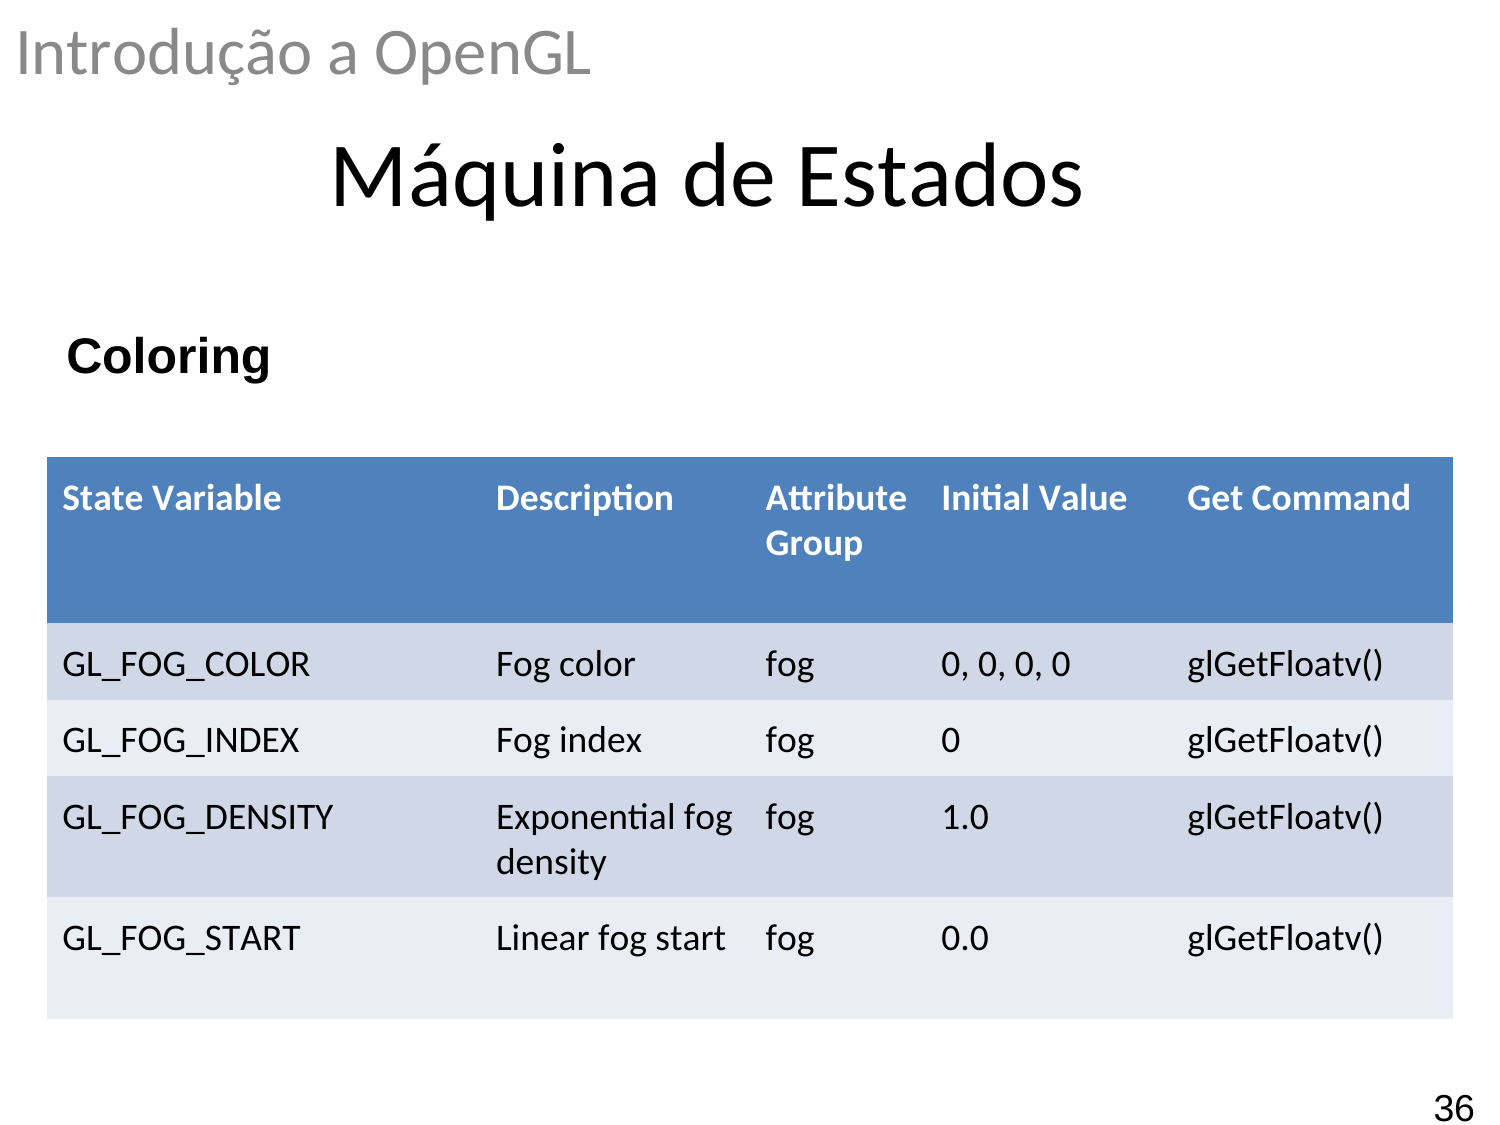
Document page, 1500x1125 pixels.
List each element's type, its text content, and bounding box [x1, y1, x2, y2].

table_cell GL_FOG_START [47, 897, 480, 1019]
table_header State Variable [47, 457, 480, 623]
table_cell 0, 0, 0, 0 [926, 623, 1172, 700]
table_cell glGetFloatv() [1172, 776, 1453, 897]
table_cell glGetFloatv() [1172, 897, 1453, 1019]
table_cell GL_FOG_DENSITY [47, 776, 480, 897]
table_cell 0.0 [926, 897, 1172, 1019]
text_box 36 [1418, 1075, 1490, 1125]
table_cell fog [750, 623, 926, 700]
table_cell Exponential fog density [480, 776, 750, 897]
table_cell 1.0 [926, 776, 1172, 897]
table_header Initial Value [926, 457, 1172, 623]
table_cell glGetFloatv() [1172, 623, 1453, 700]
table_cell Fog index [480, 700, 750, 776]
text_box Introdução a OpenGL [0, 0, 1051, 141]
table_header Attribute Group [750, 457, 926, 623]
text_box Coloring [51, 316, 1102, 411]
table_header Description [480, 457, 750, 623]
table_header Get Command [1172, 457, 1453, 623]
table_cell Linear fog start [480, 897, 750, 1019]
table_cell fog [750, 776, 926, 897]
table_cell fog [750, 897, 926, 1019]
table_cell 0 [926, 700, 1172, 776]
table_cell fog [750, 700, 926, 776]
table_cell glGetFloatv() [1172, 700, 1453, 776]
table_cell GL_FOG_COLOR [47, 623, 480, 700]
table_cell Fog color [480, 623, 750, 700]
table_cell GL_FOG_INDEX [47, 700, 480, 776]
title Máquina de Estados [70, 93, 1346, 247]
